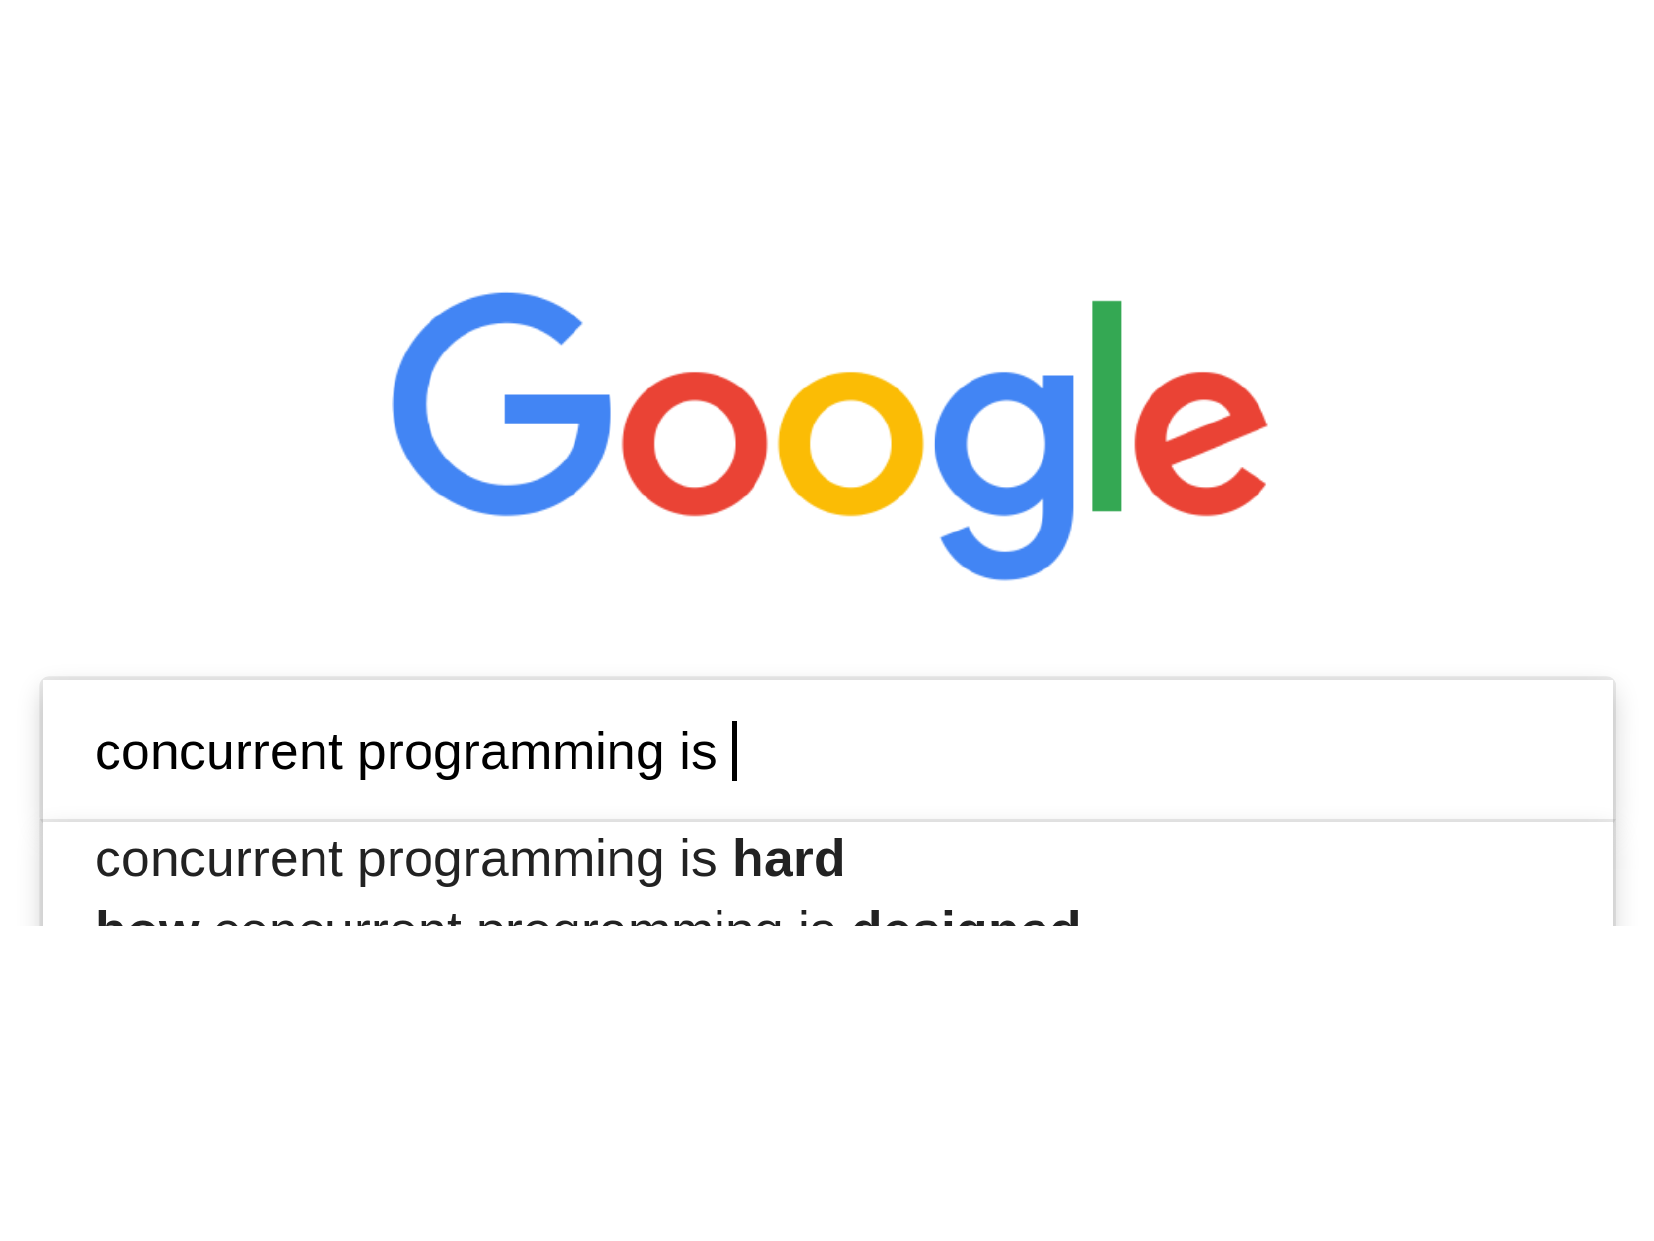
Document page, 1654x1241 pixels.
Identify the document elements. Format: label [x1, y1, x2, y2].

picture [0, 244, 1654, 926]
